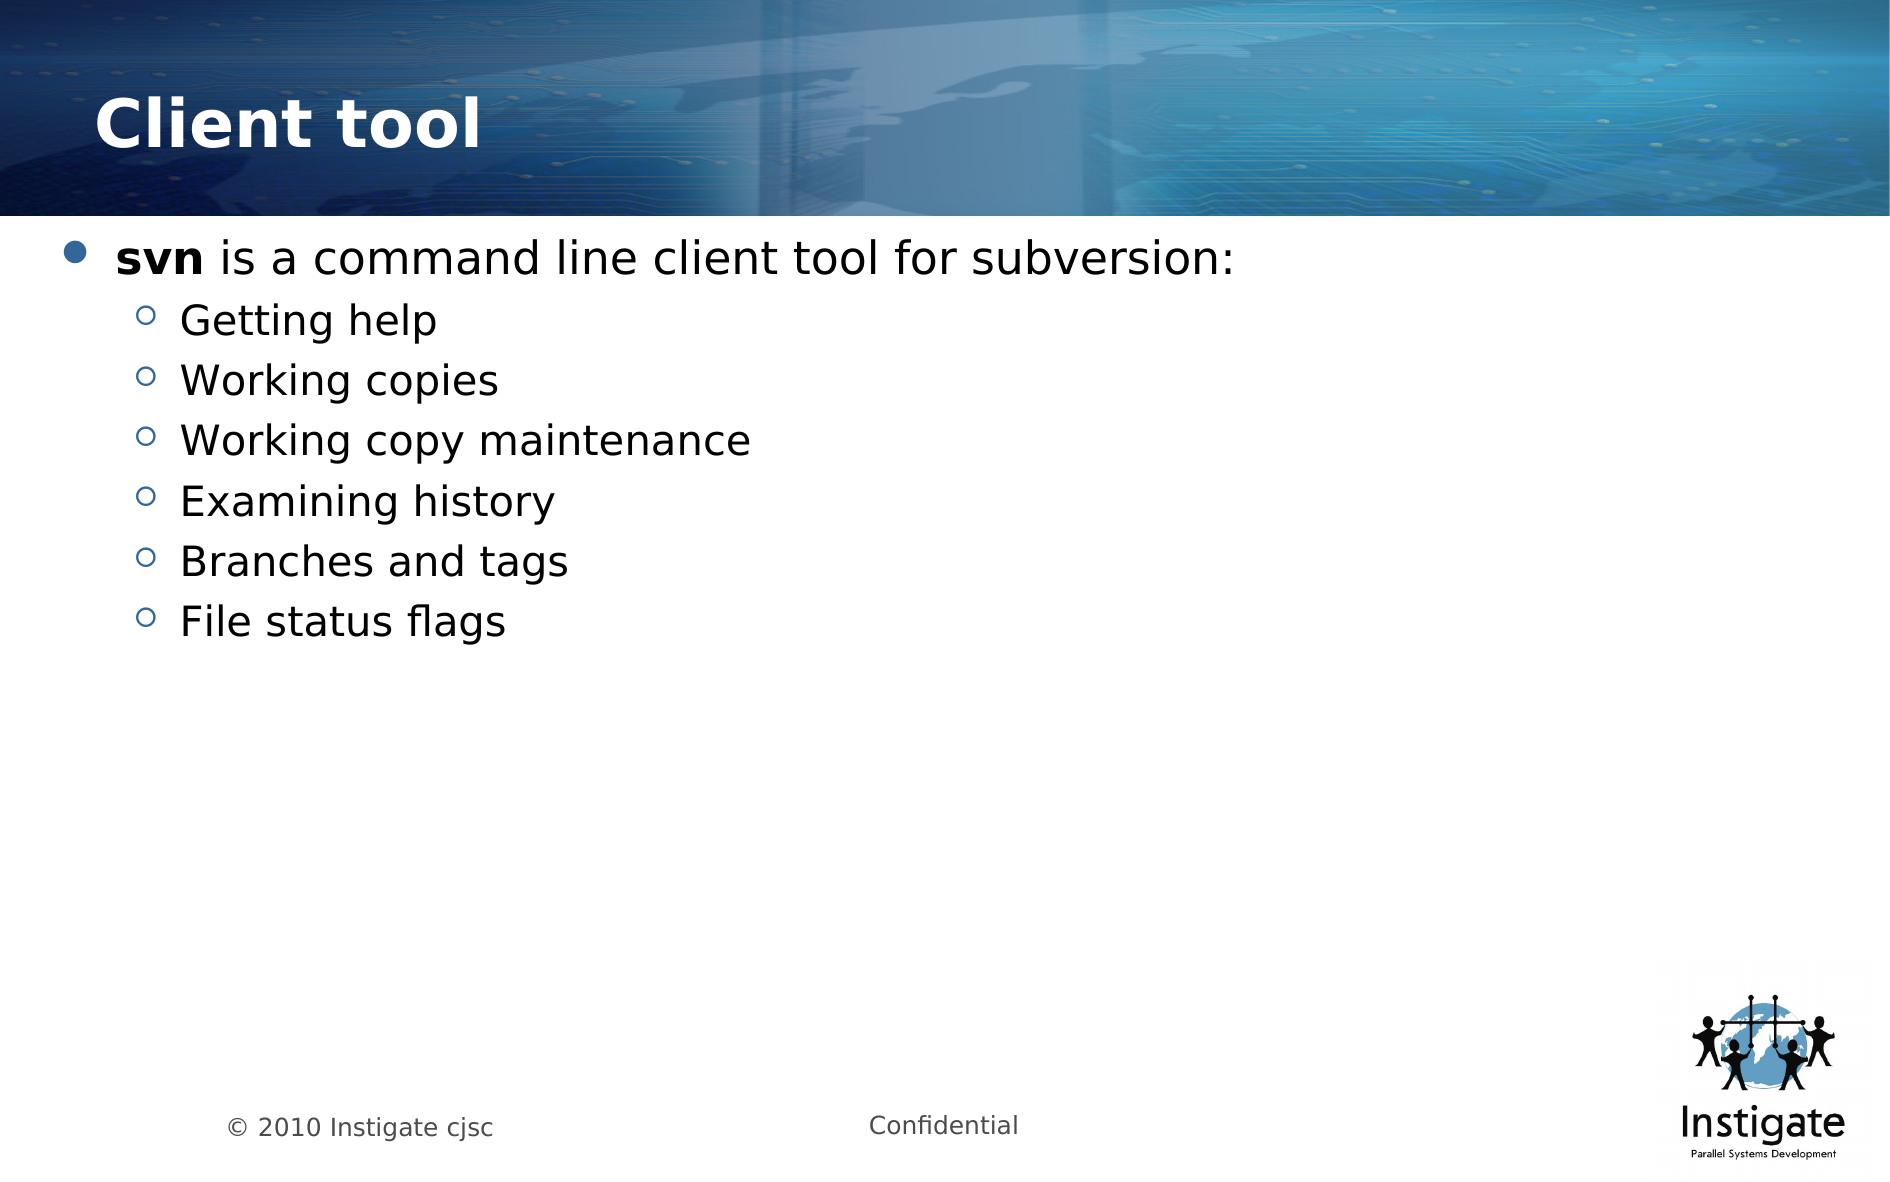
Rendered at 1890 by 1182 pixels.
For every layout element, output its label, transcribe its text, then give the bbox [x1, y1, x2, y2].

list svn is a command line client tool for subversion: Getting help Working copies Working copy maintenance Examining history Branches and tags File status flags [59, 236, 1831, 1001]
title Client tool [94, 54, 1793, 210]
picture [0, 0, 1890, 216]
picture [1650, 956, 1876, 1182]
